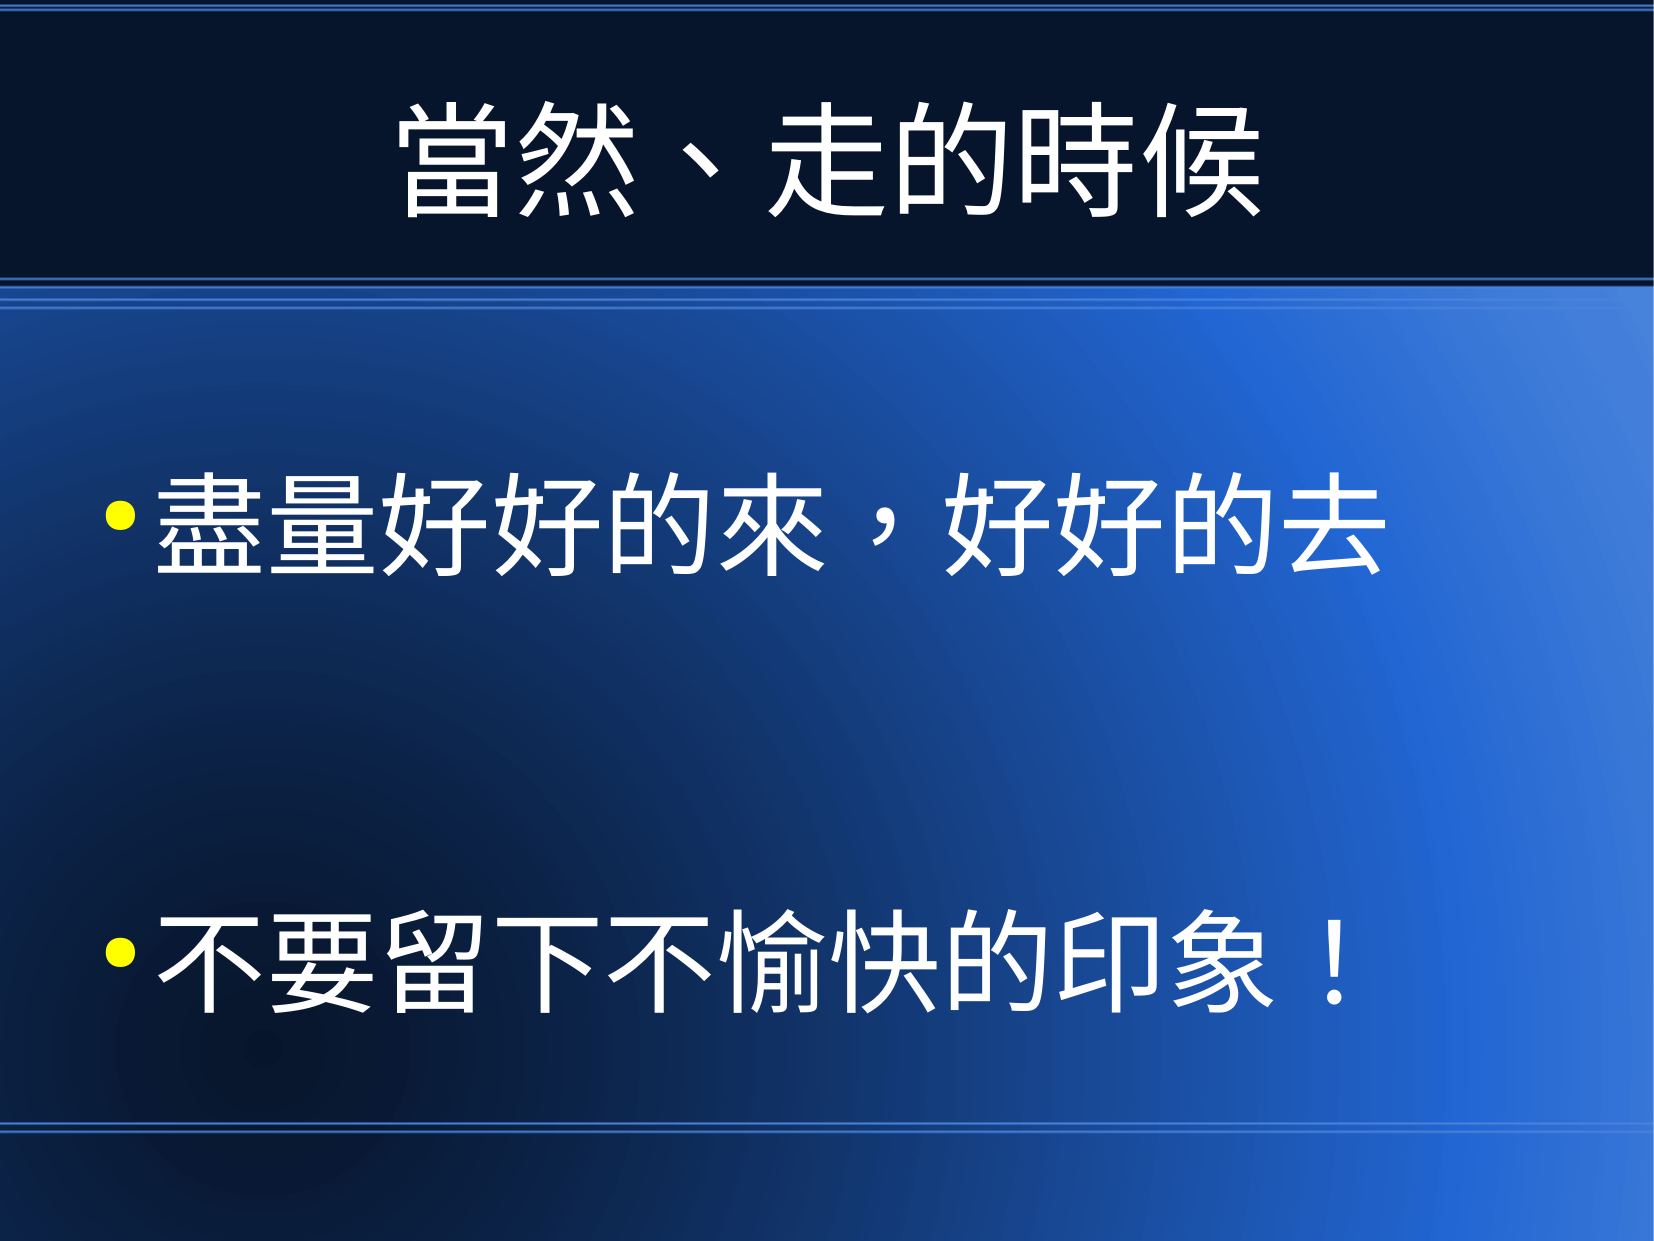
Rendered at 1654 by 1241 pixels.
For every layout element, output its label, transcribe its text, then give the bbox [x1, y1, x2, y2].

picture [0, 0, 1654, 1241]
title 當然、走的時候 [82, 49, 1571, 257]
list 盡量好好的來，好好的去 不要留下不愉快的印象！ [82, 355, 1571, 1241]
